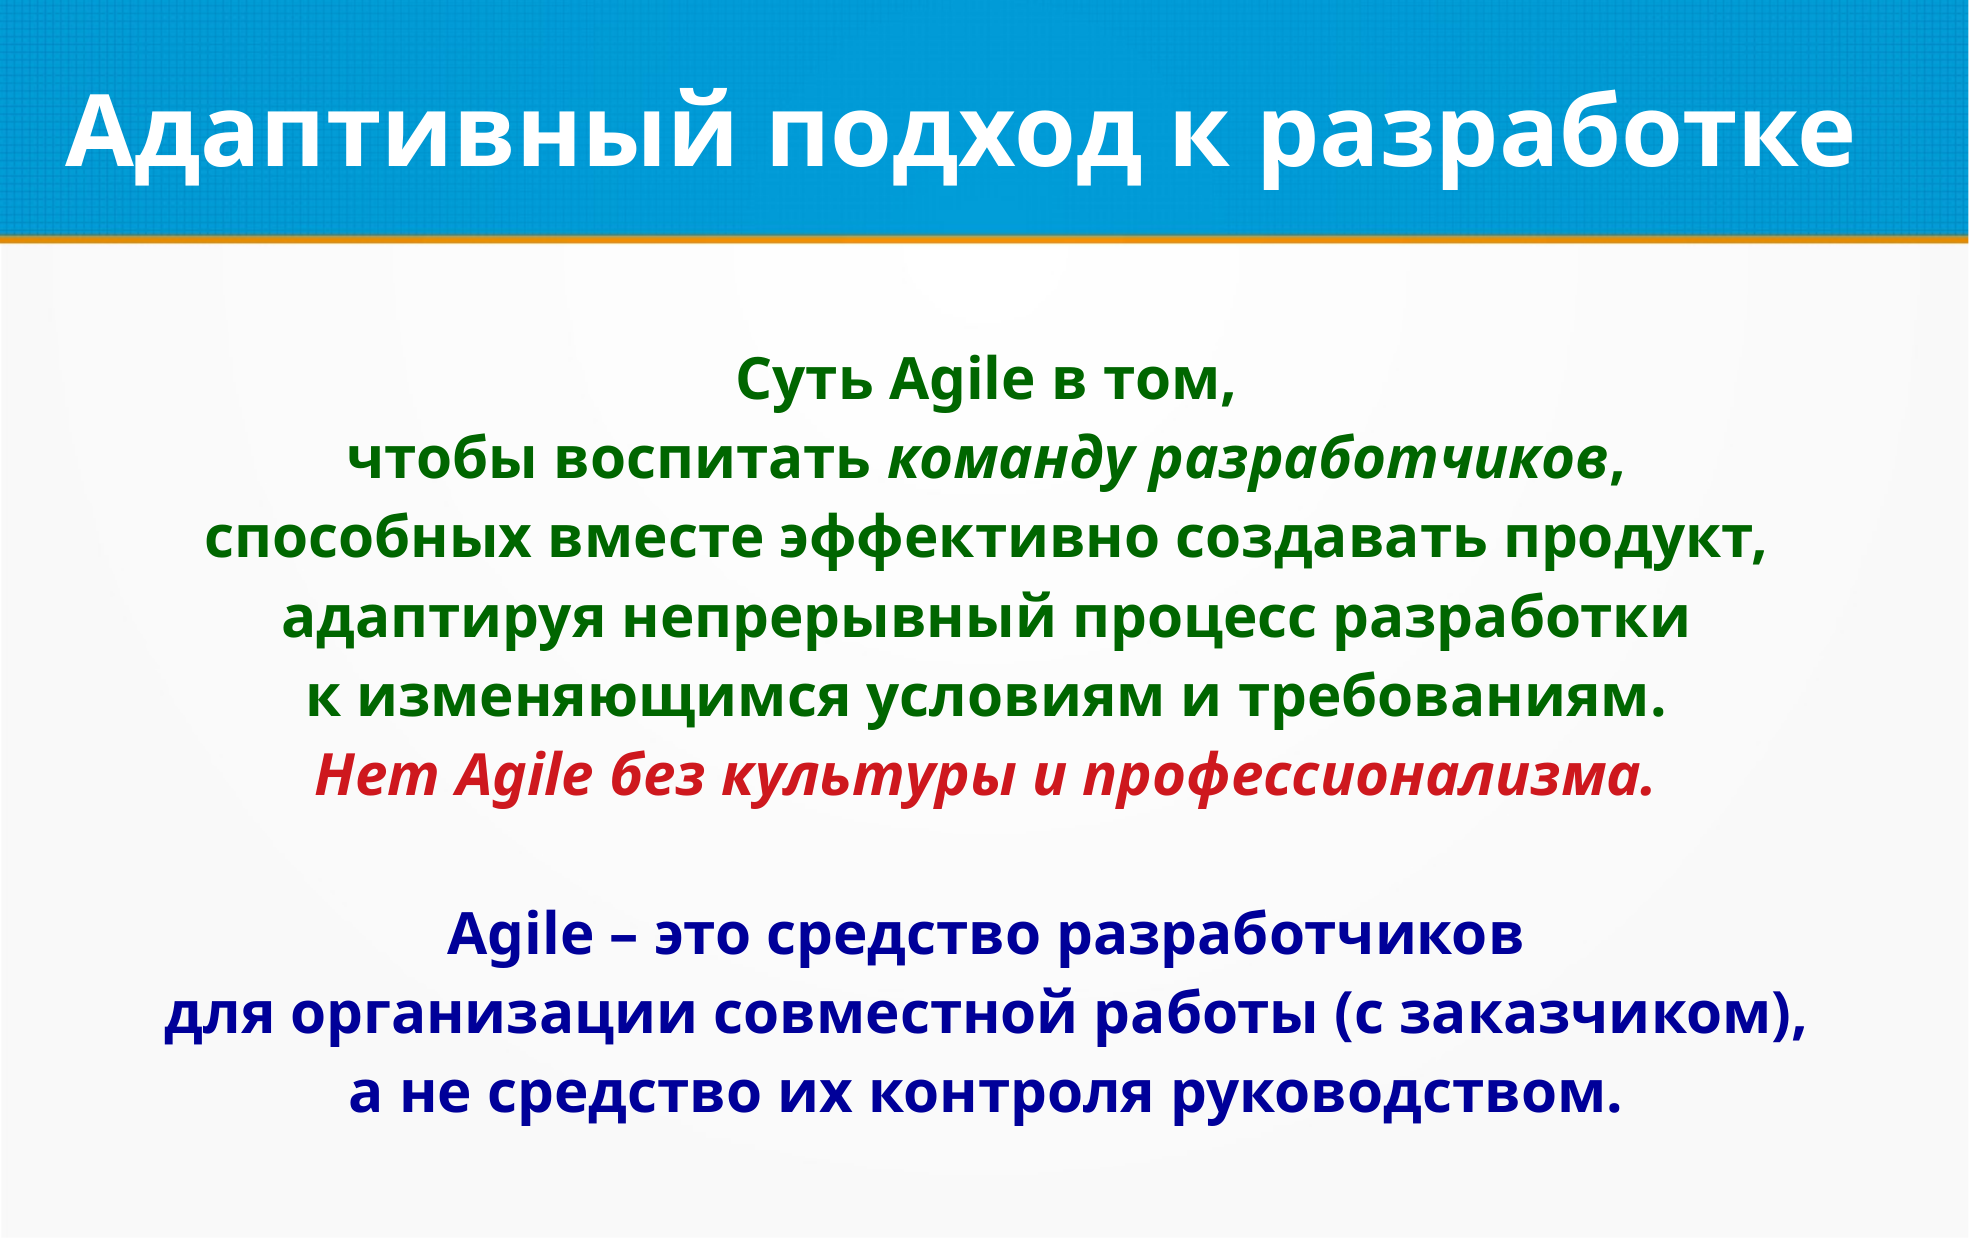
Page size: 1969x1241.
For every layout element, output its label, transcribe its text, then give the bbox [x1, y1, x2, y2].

text_box Суть Agile в том, чтобы воспитать команду разработчиков, способных вместе эффективно создавать продукт, адаптируя непрерывный процесс разработки к изменяющимся условиям и требованиям. Нет Agile без культуры и профессионализма. Agile – это средство разработчиков для организации совместной работы (с заказчиком), а не средство их контроля руководством. [70, 320, 1902, 1147]
text_box Адаптивный подход к разработке [59, 55, 1902, 200]
picture [0, 233, 1969, 1241]
